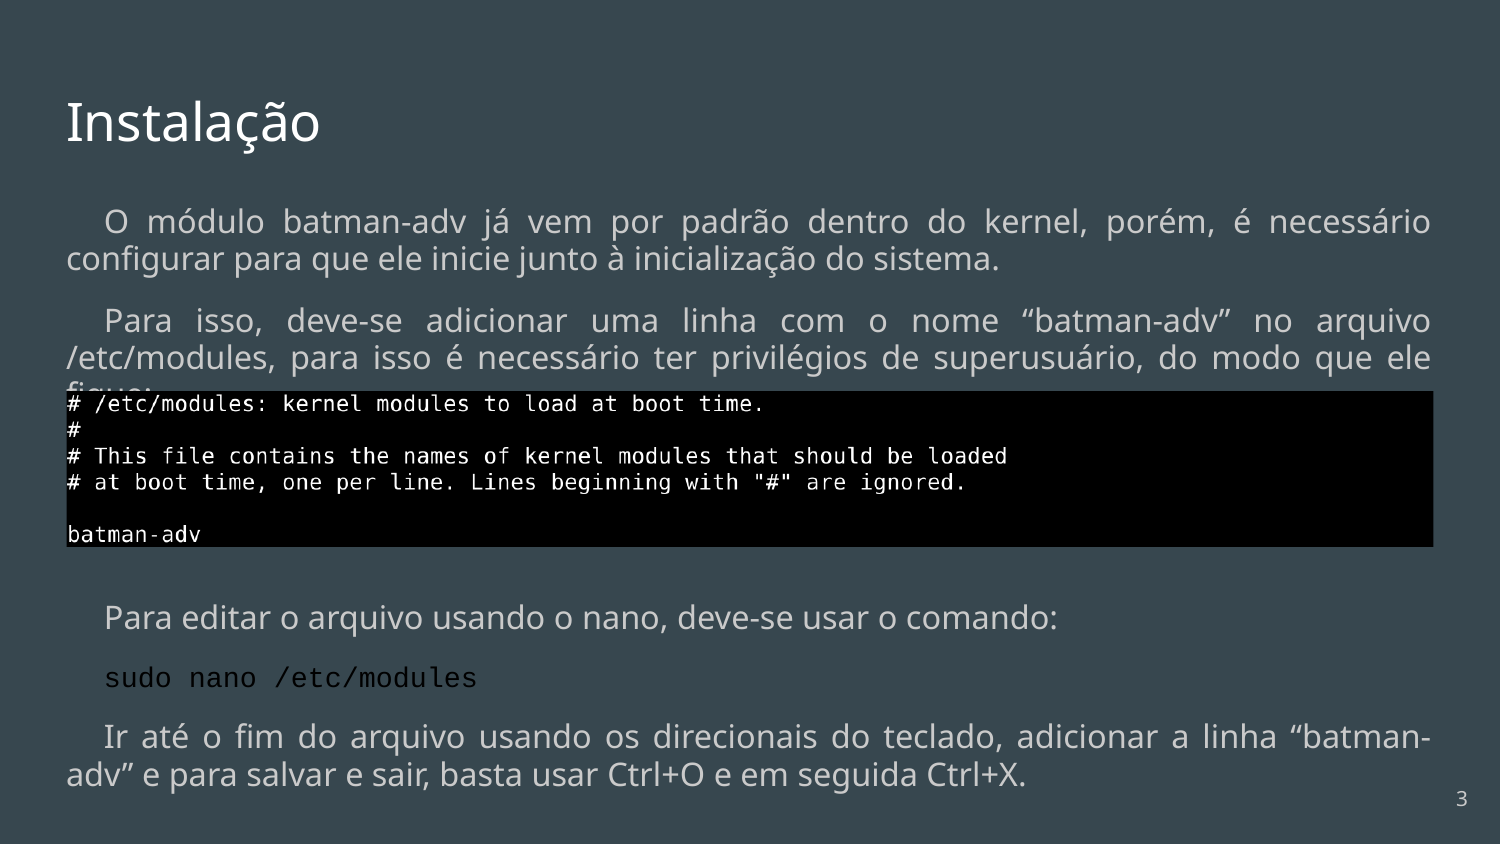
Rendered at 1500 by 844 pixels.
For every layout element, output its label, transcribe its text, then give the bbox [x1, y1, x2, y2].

slide_number <number> [1392, 767, 1483, 833]
title Instalação [51, 72, 1449, 167]
picture [66, 391, 1434, 548]
list O módulo batman-adv já vem por padrão dentro do kernel, porém, é necessário configurar para que ele inicie junto à inicialização do sistema. Para isso, deve-se adicionar uma linha com o nome “batman-adv” no arquivo /etc/modules, para isso é necessário ter privilégios de superusuário, do modo que ele fique: Para editar o arquivo usando o nano, deve-se usar o comando: sudo nano /etc/modules Ir até o fim do arquivo usando os direcionais do teclado, adicionar a linha “batman-adv” e para salvar e sair, basta usar Ctrl+O e em seguida Ctrl+X. [51, 189, 1449, 750]
